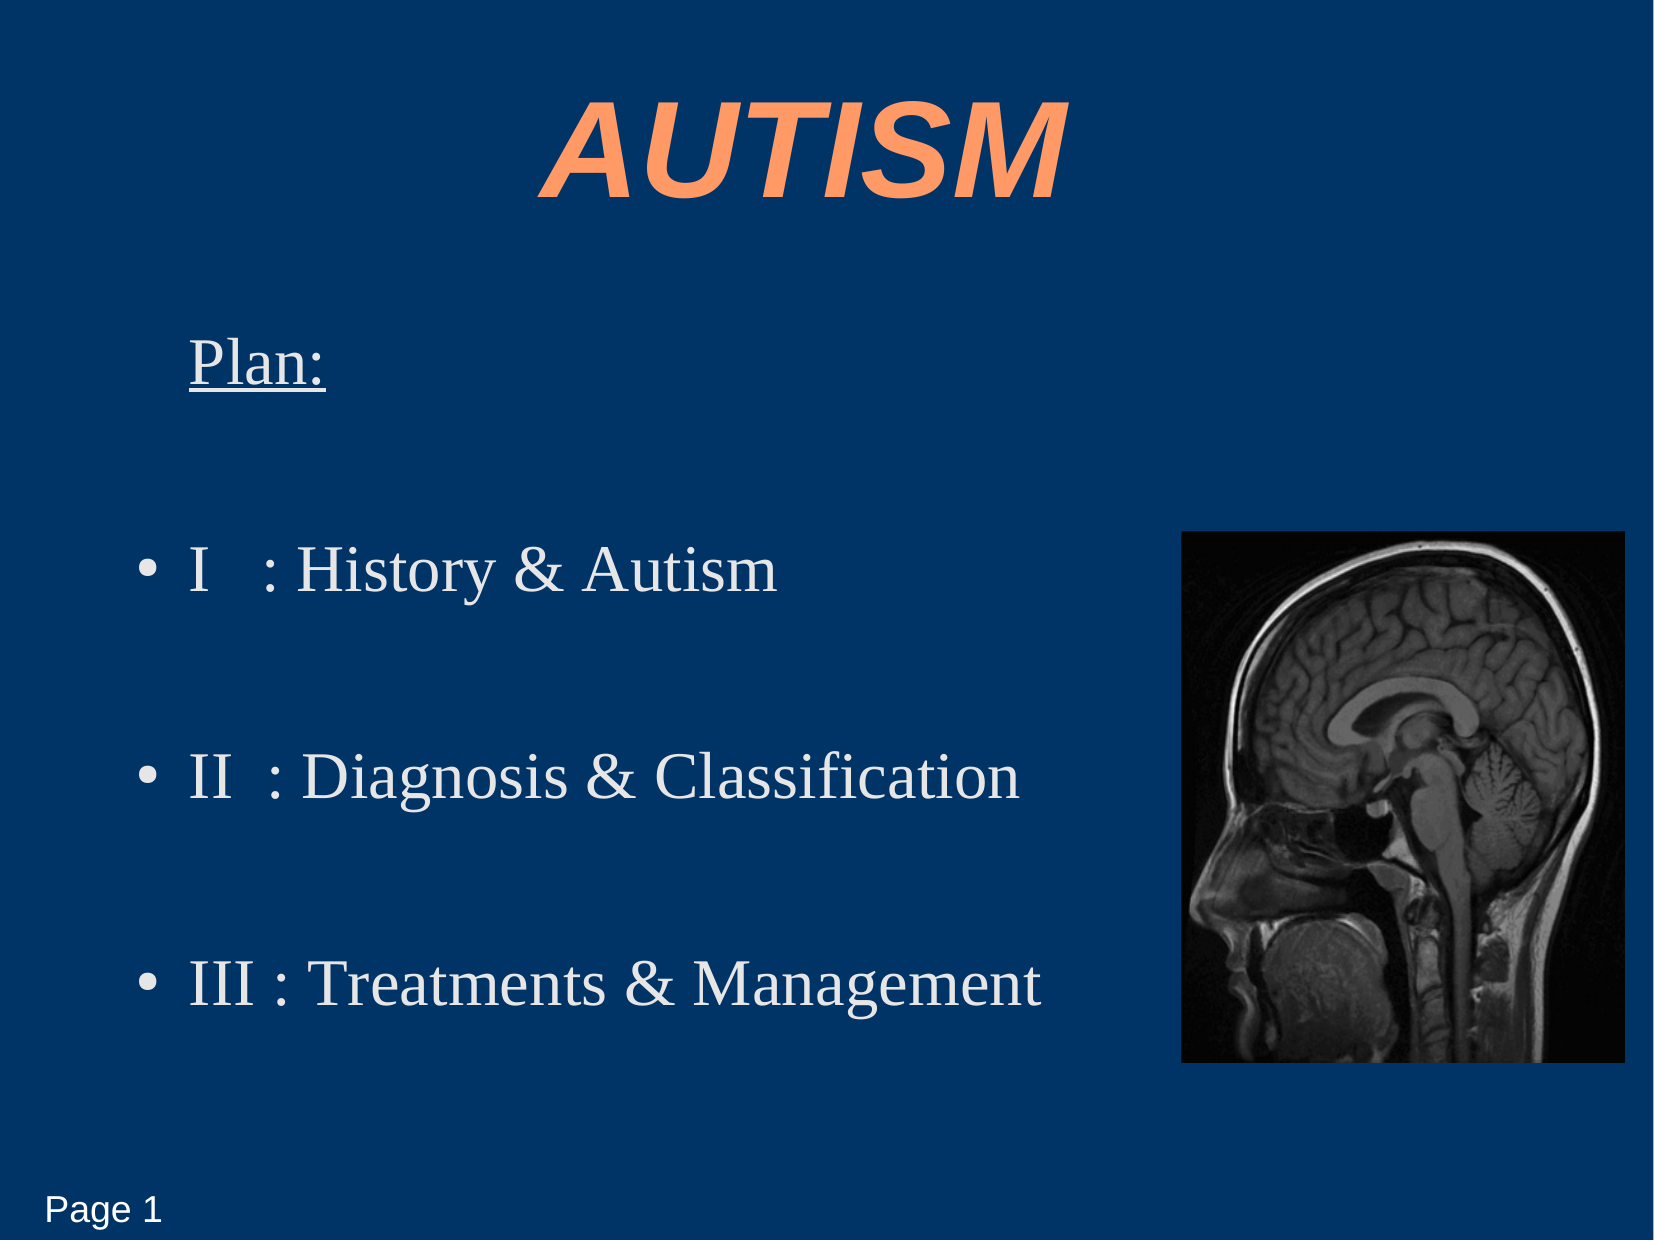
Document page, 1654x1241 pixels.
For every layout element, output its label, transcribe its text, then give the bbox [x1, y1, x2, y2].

title AUTISM [121, 46, 1534, 254]
picture [1181, 531, 1625, 1063]
list Plan: I : History & Autism II : Diagnosis & Classification III : Treatments & Management [118, 324, 1561, 1132]
text_box Page 1 [29, 1181, 325, 1238]
